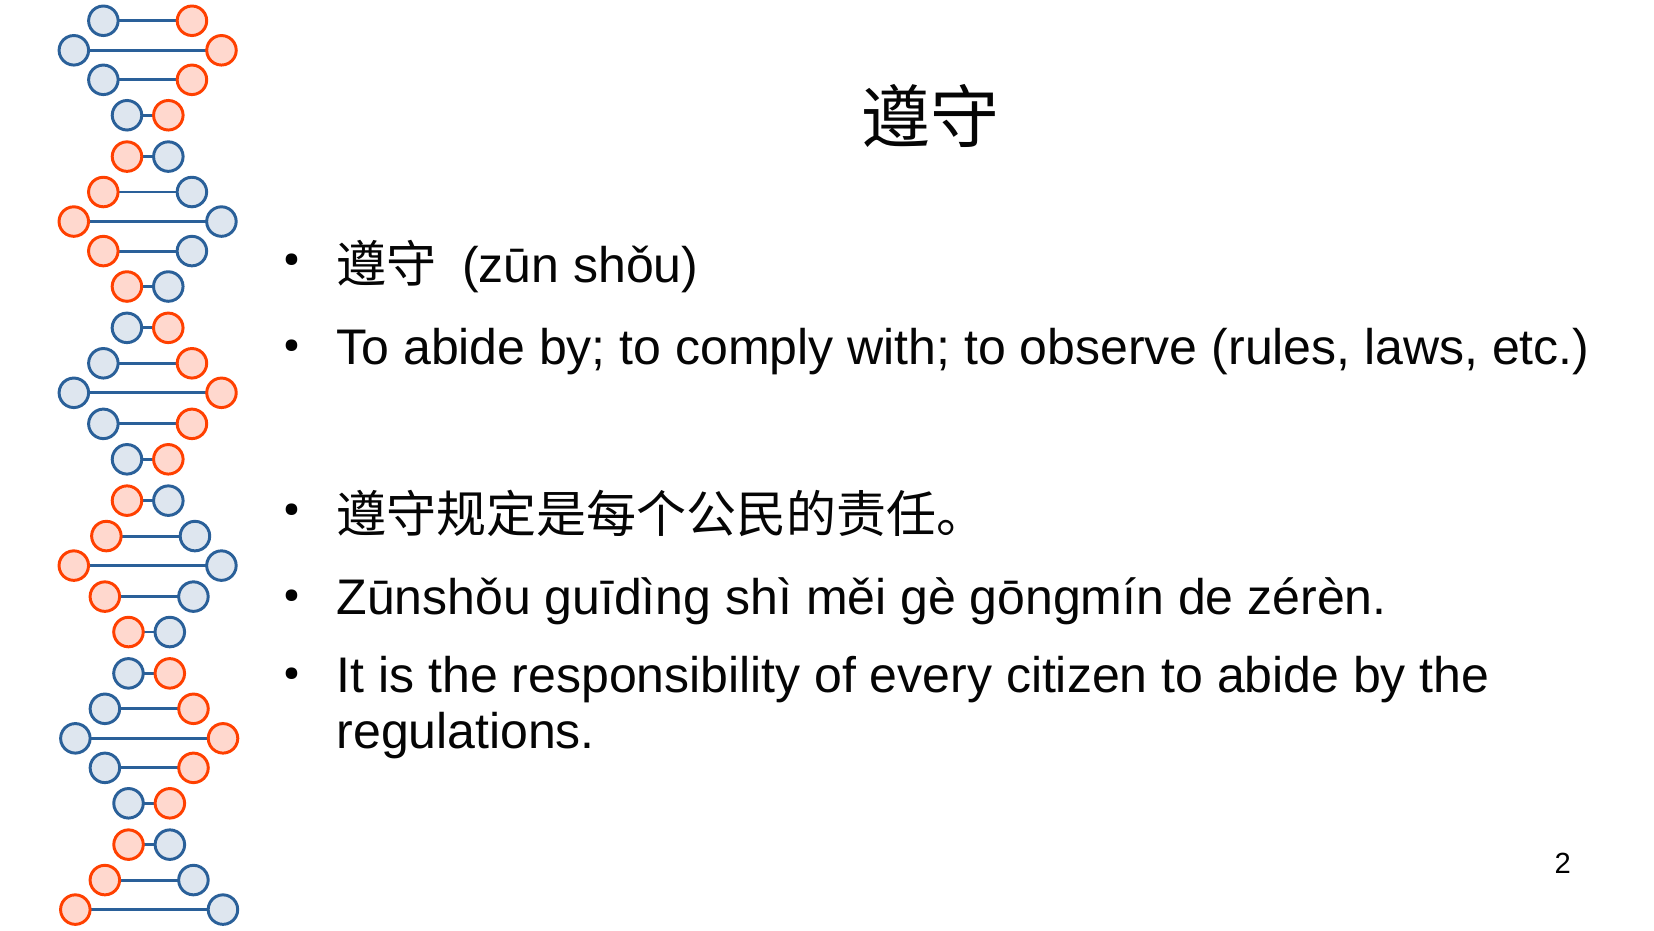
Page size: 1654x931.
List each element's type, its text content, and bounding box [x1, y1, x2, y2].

title 遵守 [265, 35, 1595, 189]
list 遵守 (zūn shǒu) To abide by; to comply with; to observe (rules, laws, etc.) 遵守规定是每个公民的责任。 Zūnshǒu guīdìng shì měi gè gōngmín de zérèn. It is the responsibility of every citizen to abide by the regulations. [265, 224, 1595, 764]
